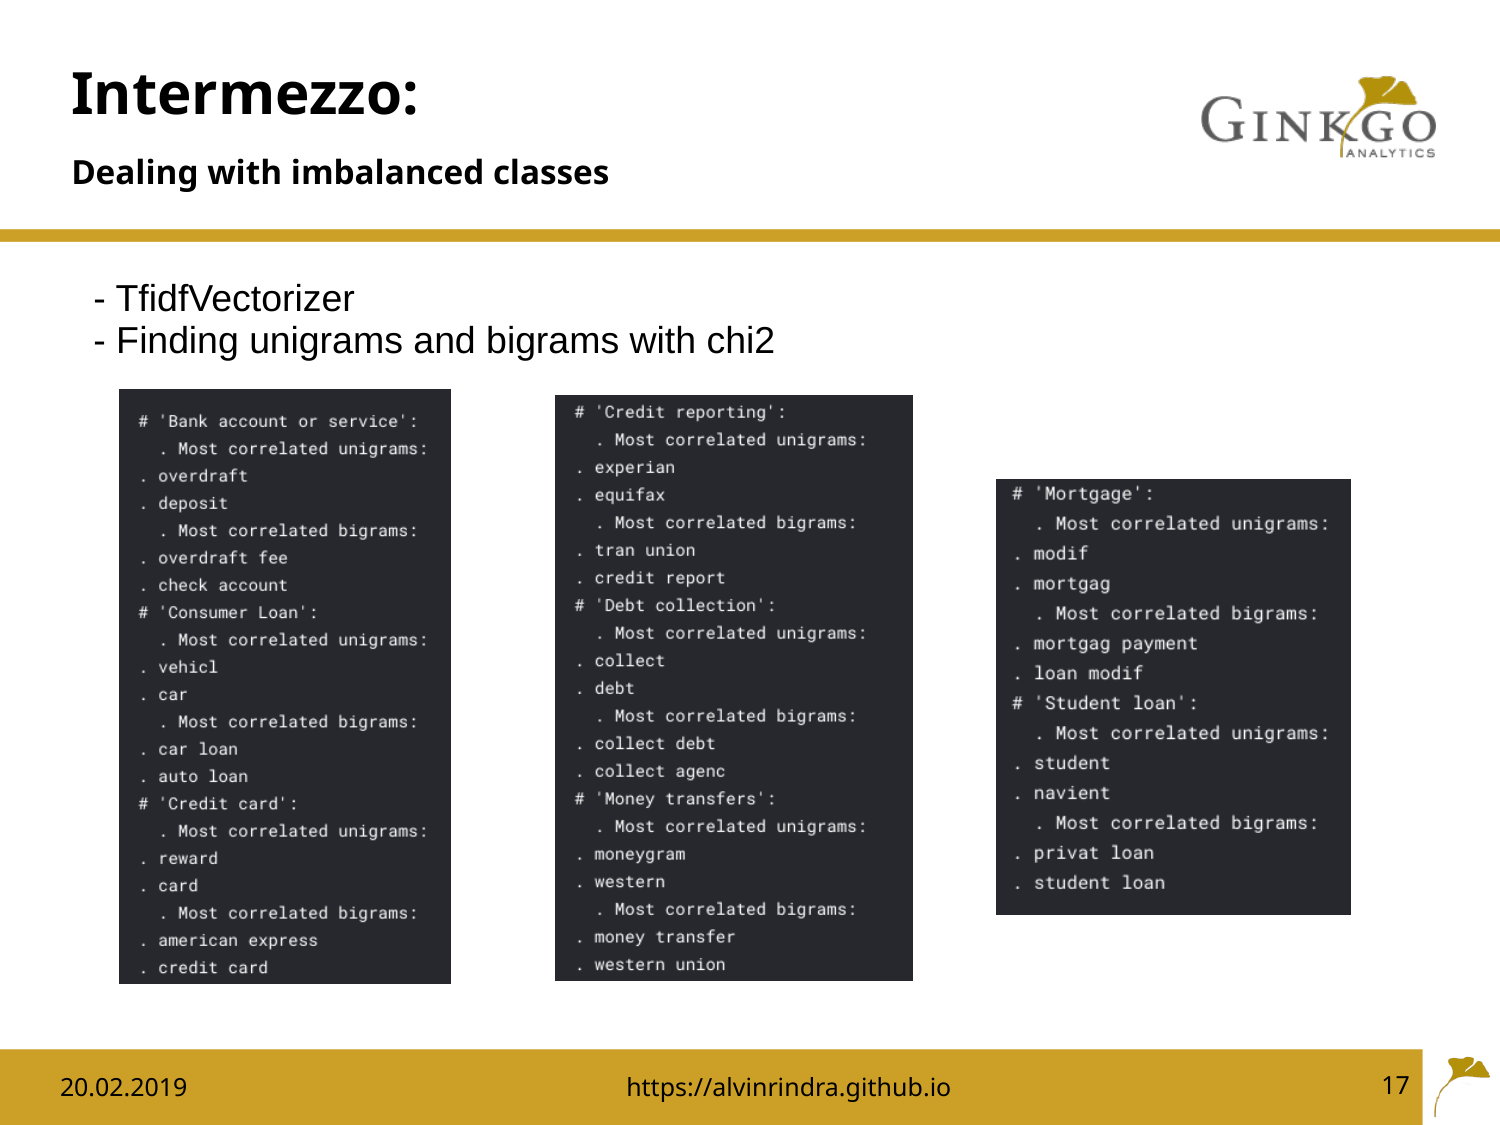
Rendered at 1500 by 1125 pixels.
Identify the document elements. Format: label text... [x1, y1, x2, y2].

text_box 20.02.2019 [60, 1056, 266, 1117]
text_box https://alvinrindra.github.io [266, 1056, 993, 1117]
list Intermezzo: Dealing with imbalanced classes [71, 56, 1066, 240]
picture [0, 0, 1500, 1125]
list [60, 289, 1425, 1081]
text_box - TfidfVectorizer - Finding unigrams and bigrams with chi2 [78, 270, 1321, 369]
text_box <number> [1196, 1056, 1425, 1117]
